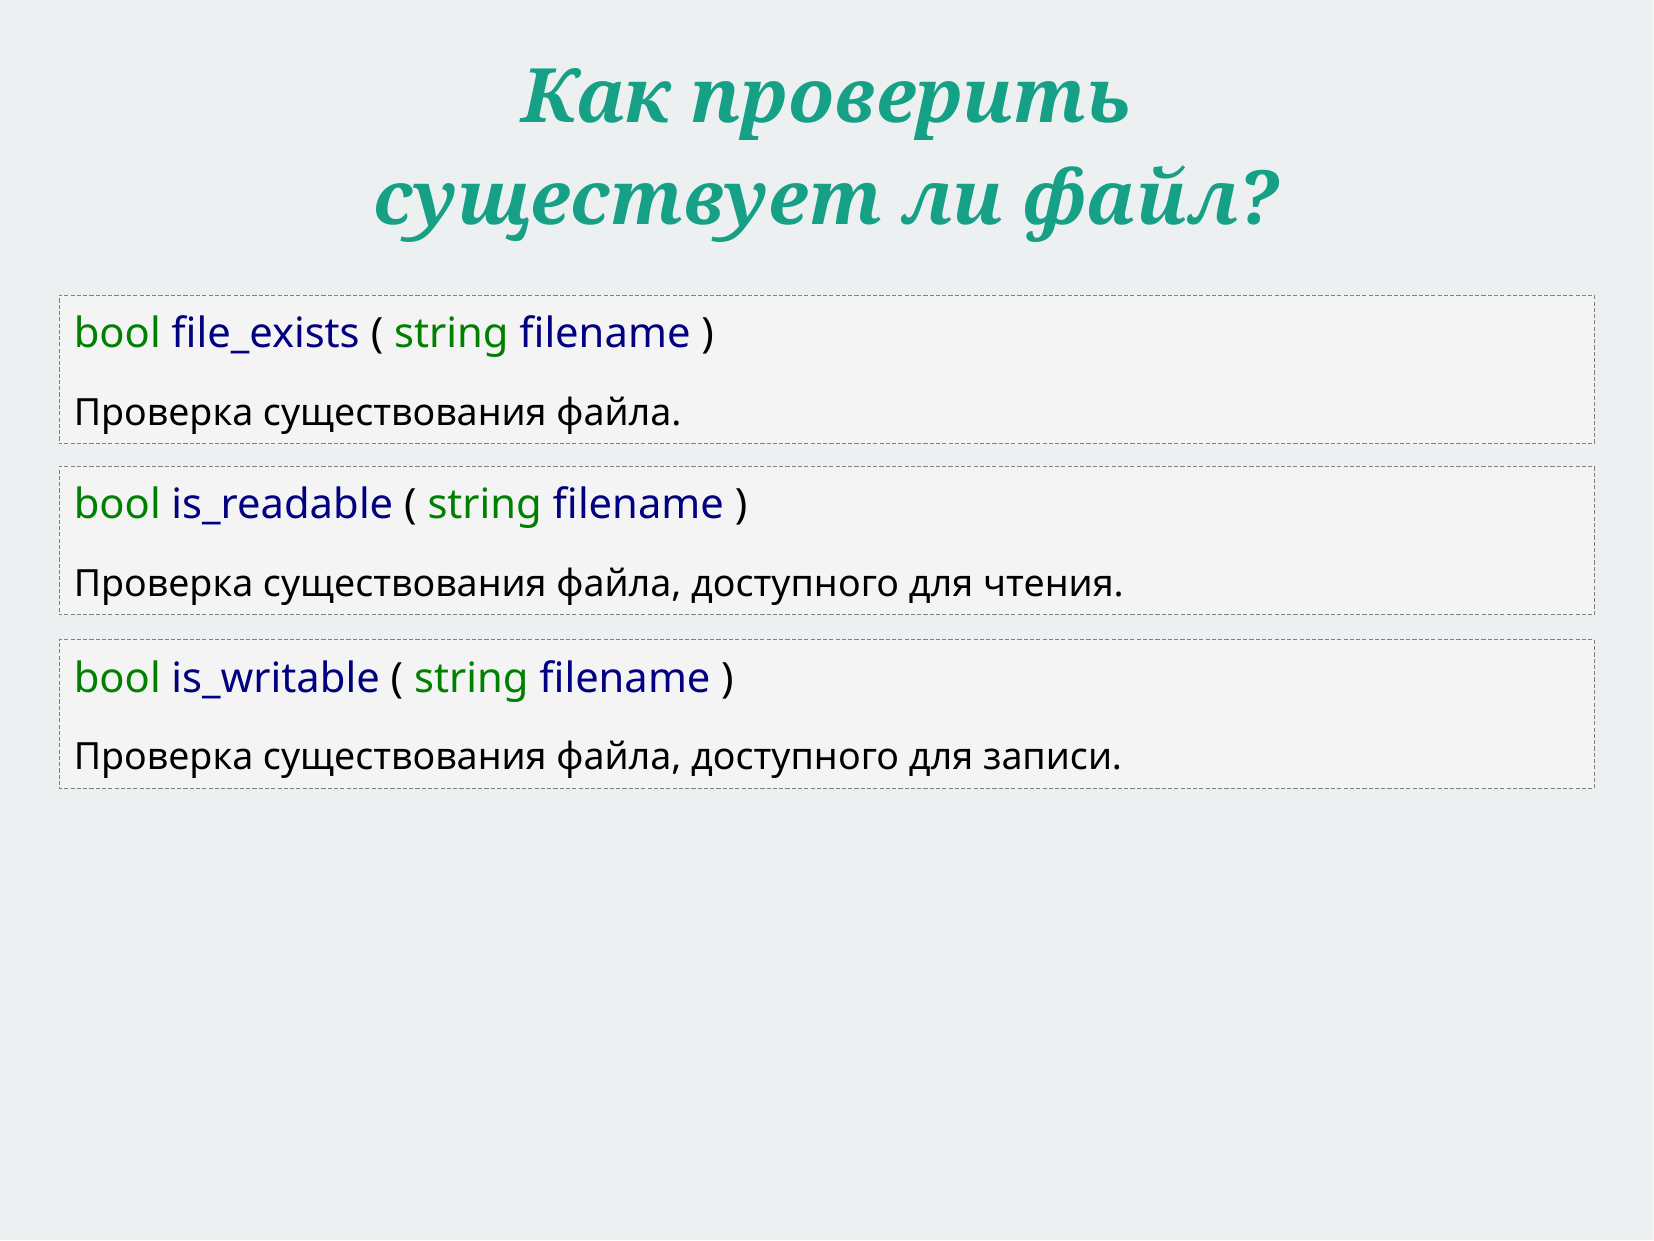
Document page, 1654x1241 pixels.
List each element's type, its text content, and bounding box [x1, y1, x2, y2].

text_box bool file_exists ( string filename ) Проверка существования файла. [59, 295, 1595, 430]
text_box bool is_readable ( string filename ) Проверка существования файла, доступного для чтения. [59, 466, 1595, 601]
text_box bool is_writable ( string filename ) Проверка существования файла, доступного для записи. [59, 639, 1595, 774]
title Как проверить существует ли файл? [59, 56, 1595, 233]
